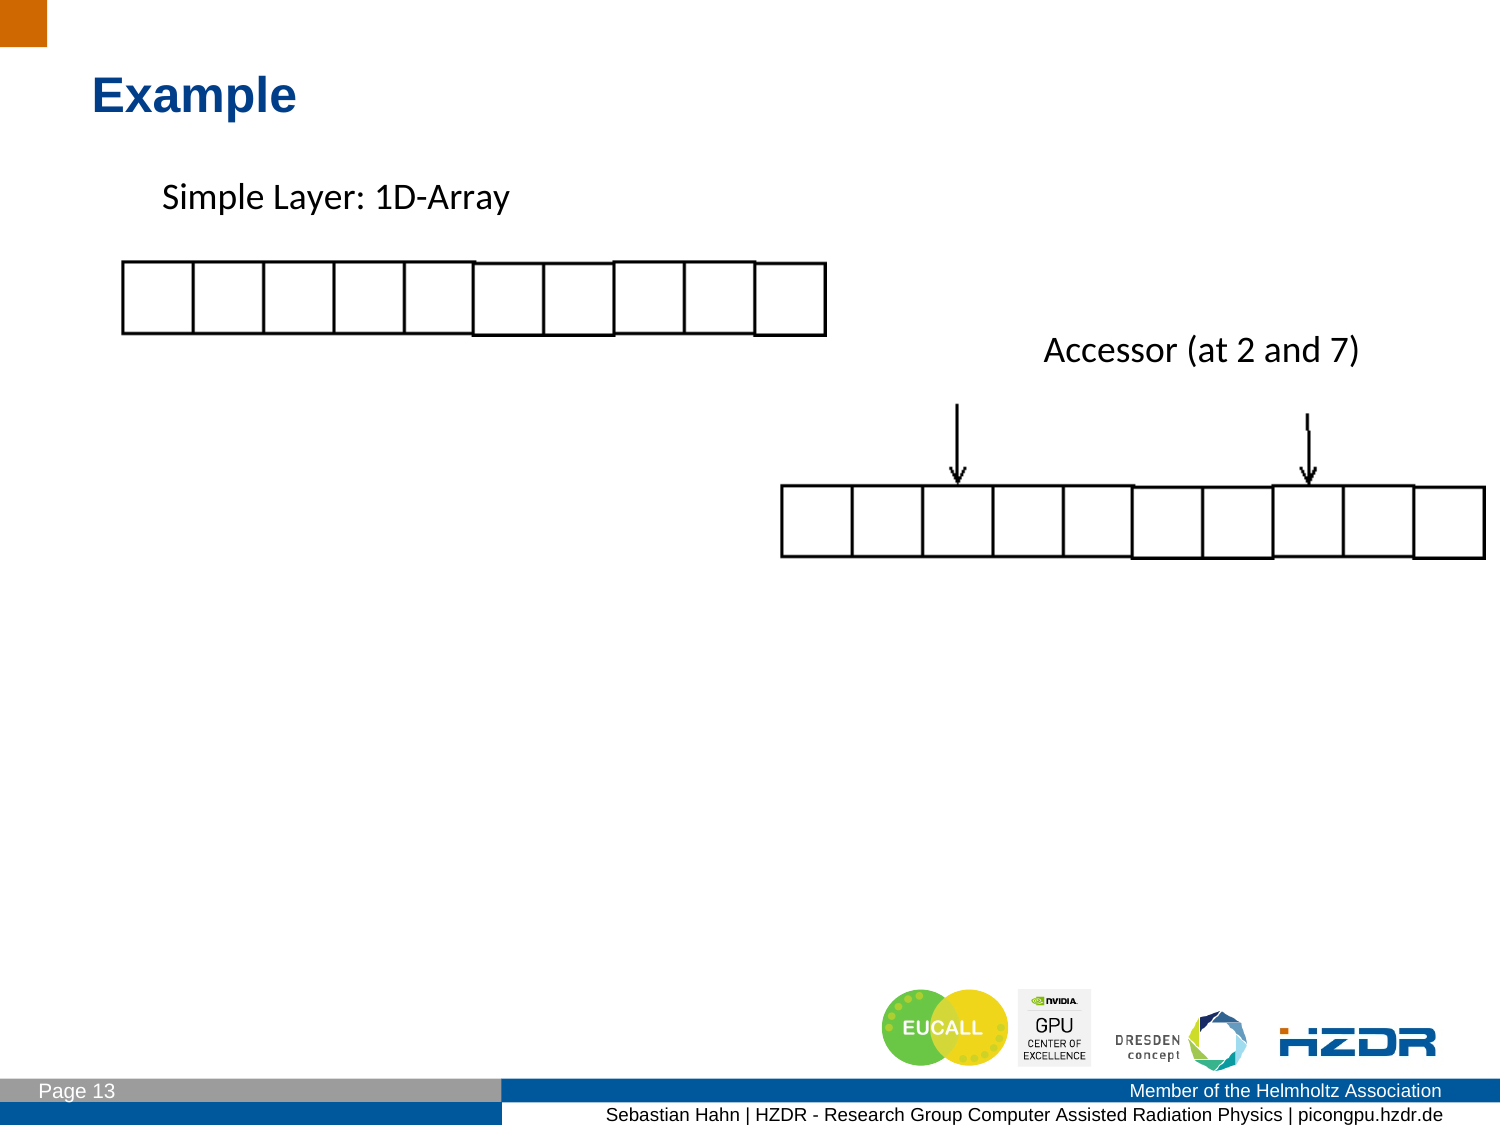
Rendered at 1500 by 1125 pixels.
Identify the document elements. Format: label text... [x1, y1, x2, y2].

picture [1116, 1011, 1247, 1071]
picture [1257, 1011, 1453, 1073]
text_box Accessor (at 2 and 7) [1029, 318, 1376, 378]
picture [779, 401, 1486, 560]
list Example [76, 54, 1424, 209]
picture [874, 980, 1099, 1075]
text_box Simple Layer: 1D-Array [147, 164, 606, 225]
picture [120, 259, 827, 337]
